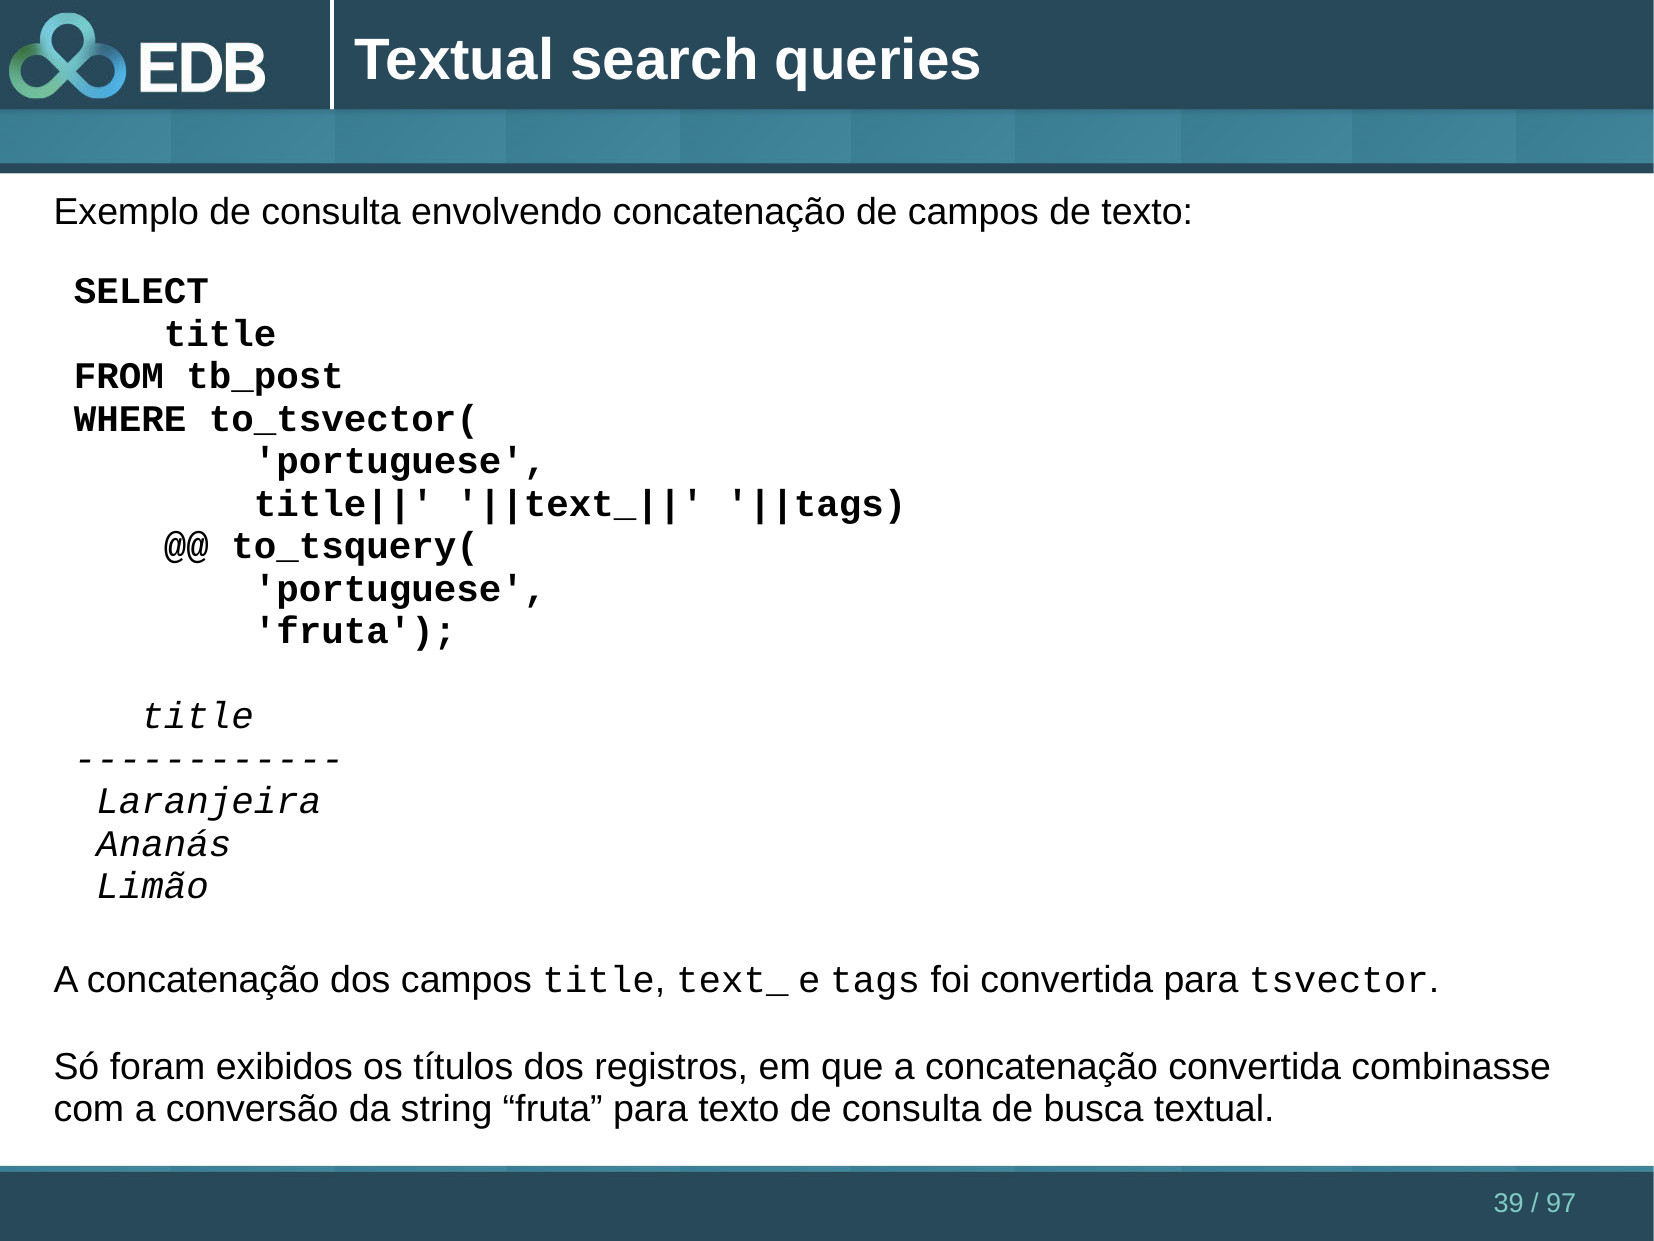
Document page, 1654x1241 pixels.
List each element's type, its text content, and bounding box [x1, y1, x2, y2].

title Textual search queries [354, 0, 1625, 125]
text_box Exemplo de consulta envolvendo concatenação de campos de texto: [38, 183, 1211, 240]
picture [0, 0, 1654, 1241]
text_box A concatenação dos campos title, text_ e tags foi convertida para tsvector. Só foram exibidos os títulos dos registros, em que a concatenação convertida combinasse com a conversão da string “fruta” para texto de consulta de busca textual. [38, 950, 1595, 1137]
text_box SELECT title FROM tb_post WHERE to_tsvector( 'portuguese', title||' '||text_||' '||tags) @@ to_tsquery( 'portuguese', 'fruta'); title ------------ Laranjeira Ananás Limão [59, 265, 1418, 918]
